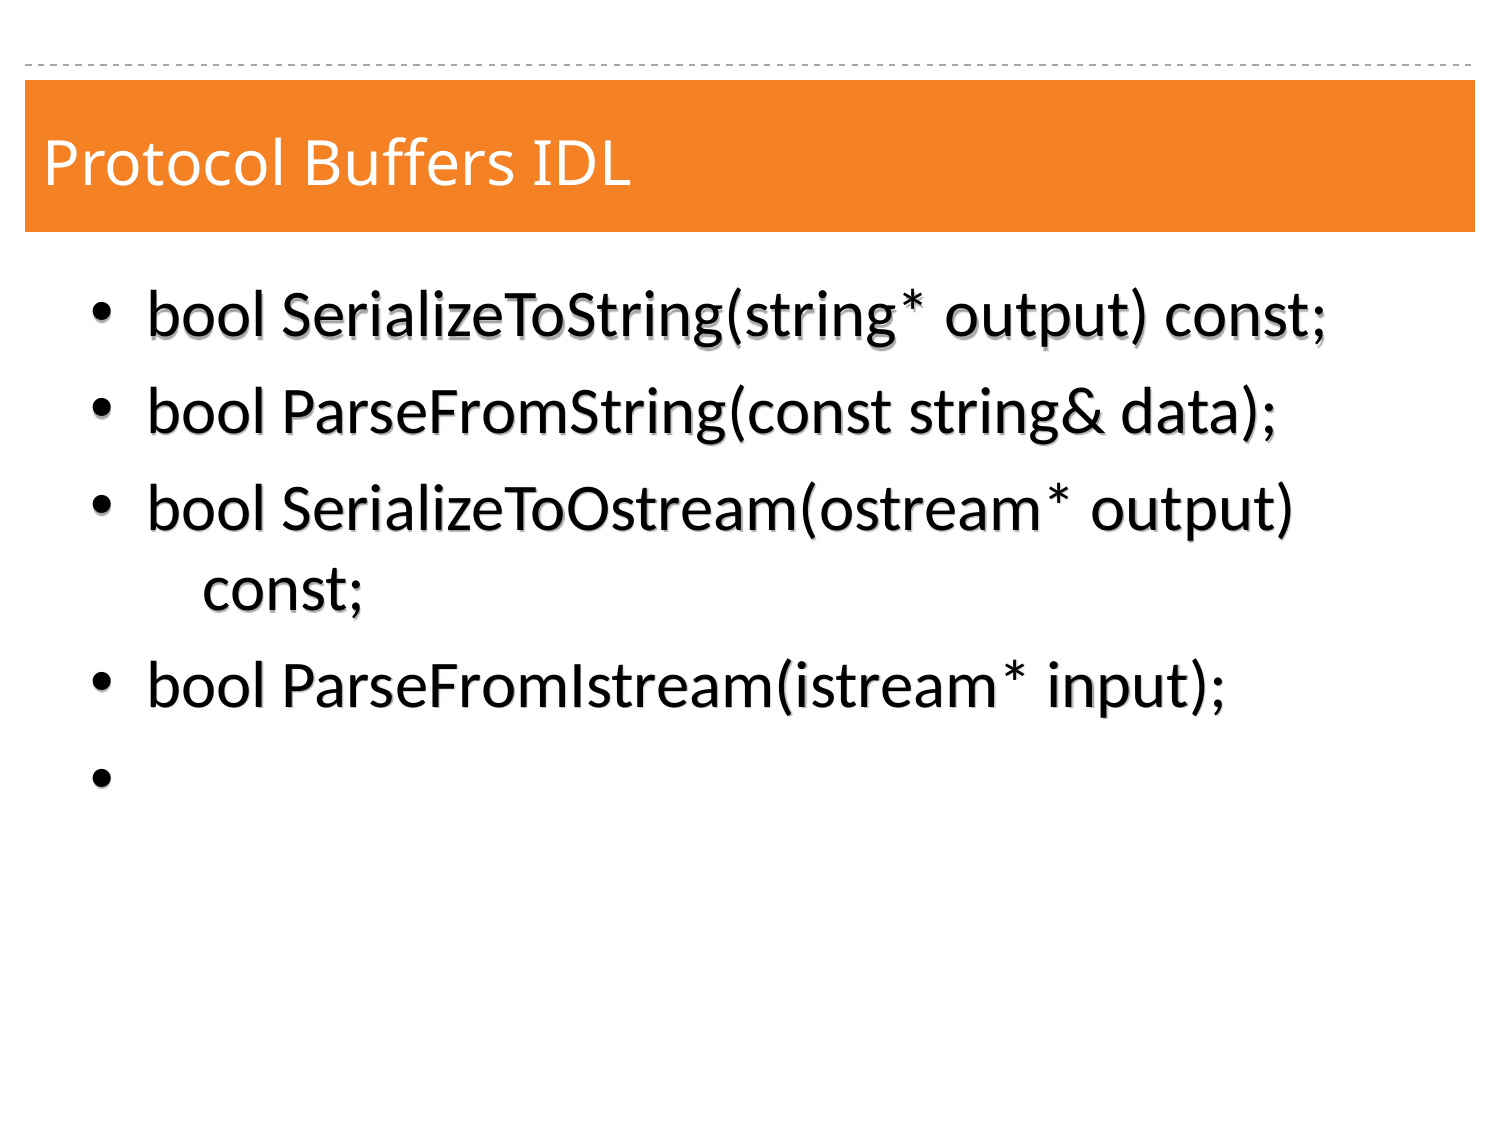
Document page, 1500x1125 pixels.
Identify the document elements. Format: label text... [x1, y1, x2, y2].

list bool SerializeToString(string* output) const; bool ParseFromString(const string& data); bool SerializeToOstream(ostream* output) const; bool ParseFromIstream(istream* input); [75, 262, 1426, 1005]
text_box Protocol Buffers IDL [27, 108, 1473, 231]
text_box [25, 80, 1475, 232]
